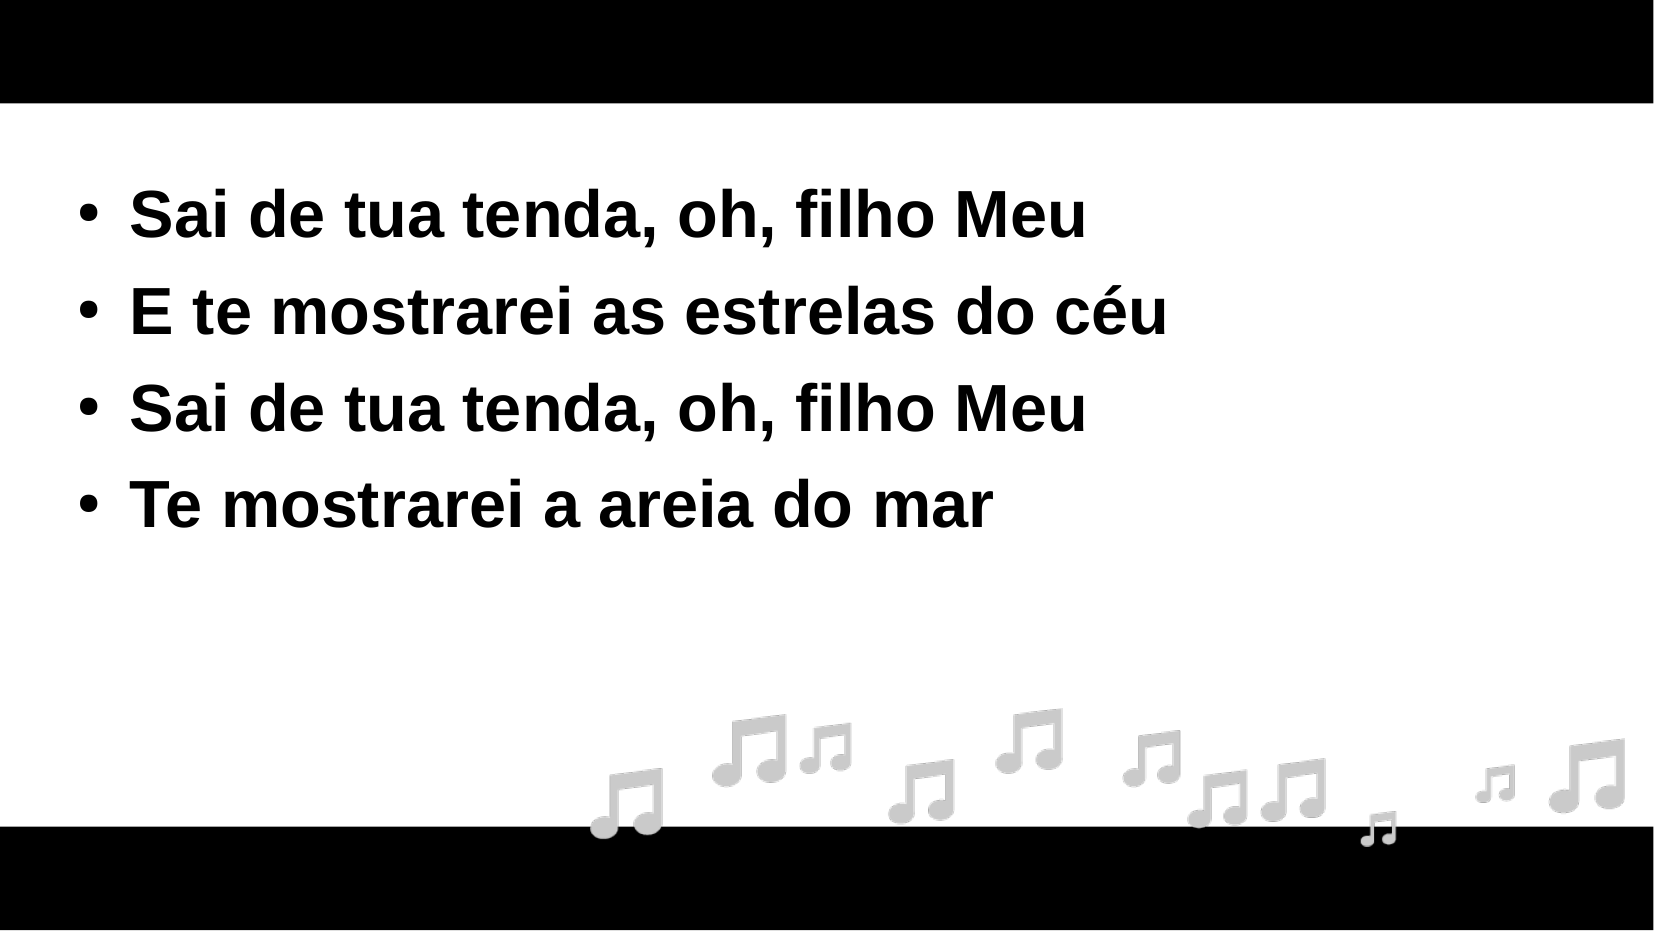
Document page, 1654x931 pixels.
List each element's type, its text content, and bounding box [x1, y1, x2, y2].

list Sai de tua tenda, oh, filho Meu E te mostrarei as estrelas do céu Sai de tua tenda, oh, filho Meu Te mostrarei a areia do mar [59, 177, 1595, 768]
